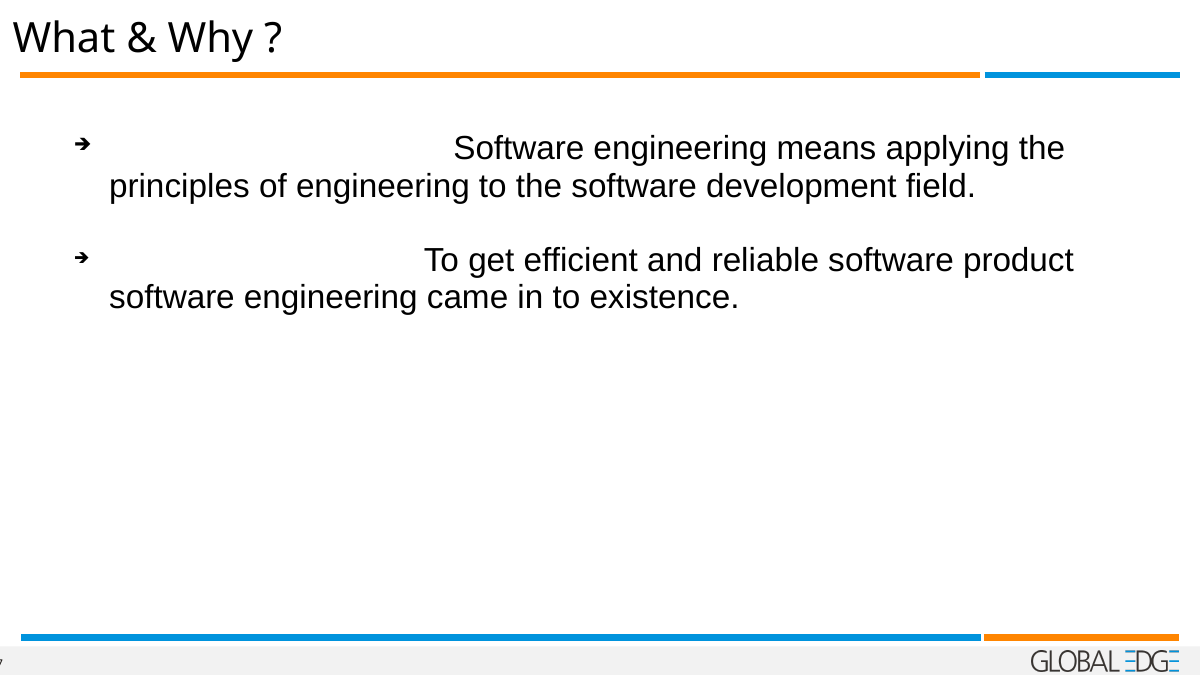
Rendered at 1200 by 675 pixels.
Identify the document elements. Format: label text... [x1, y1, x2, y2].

picture [1031, 650, 1179, 672]
title What & Why ? [12, 9, 1088, 63]
text_box Software engineering means applying the principles of engineering to the software development field. To get efficient and reliable software product software engineering came in to existence. [59, 118, 1134, 595]
